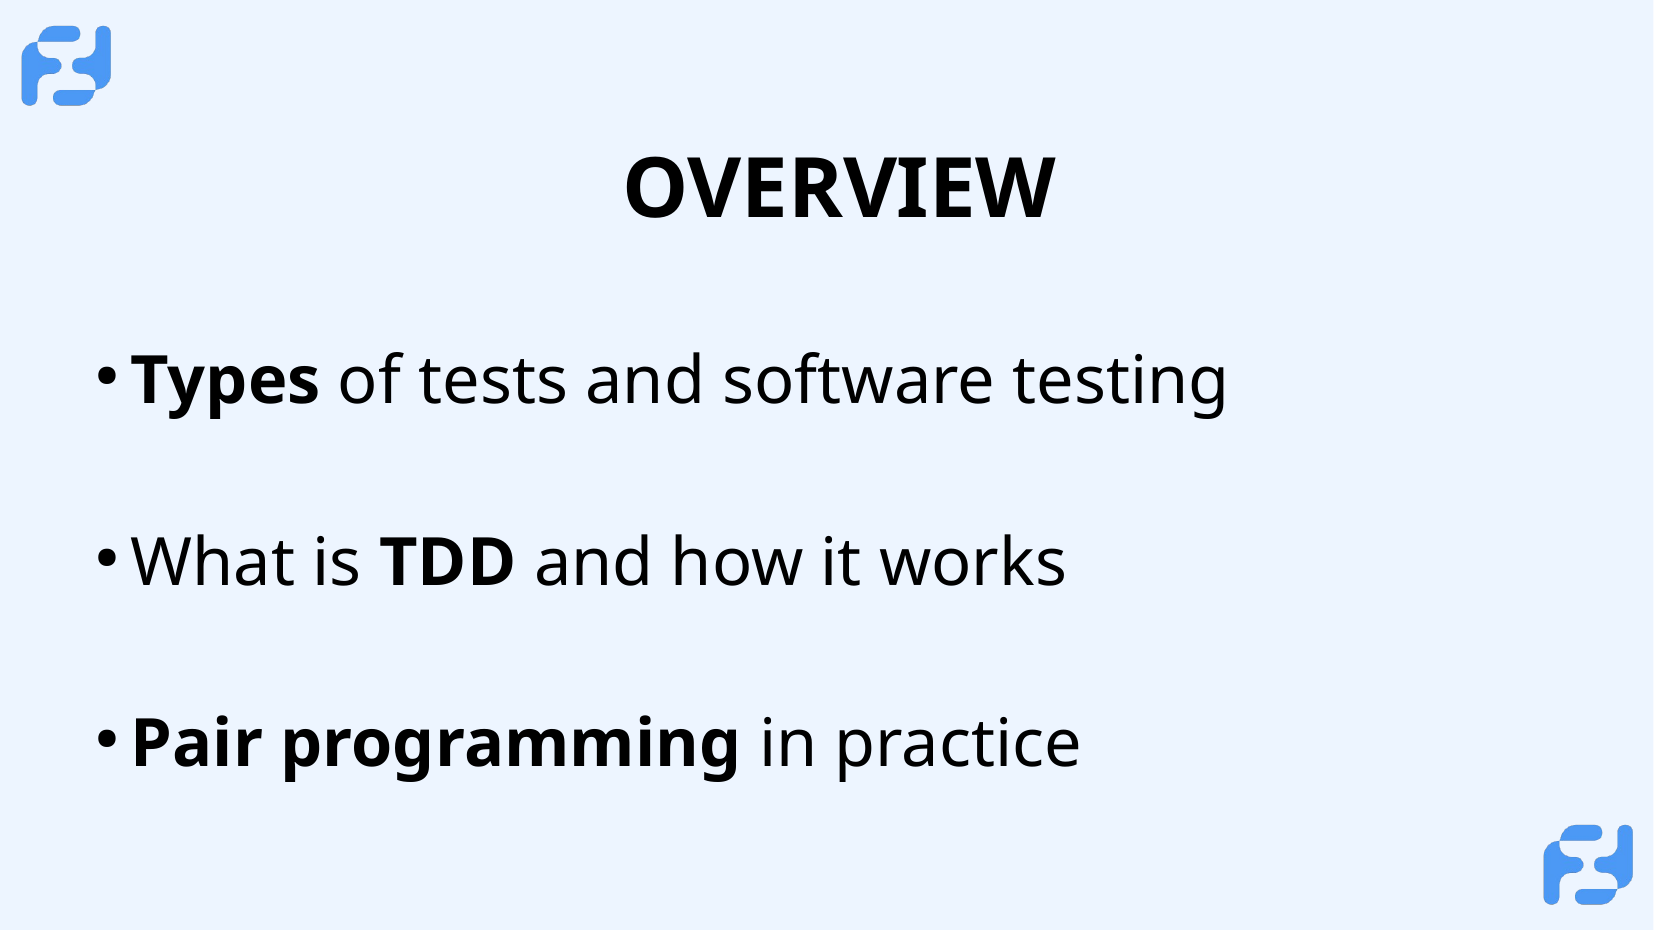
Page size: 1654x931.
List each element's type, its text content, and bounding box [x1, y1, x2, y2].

picture [1522, 798, 1654, 931]
subtitle OVERVIEW Types of tests and software testing What is TDD and how it works Pair programming in practice [95, 97, 1584, 818]
picture [0, 0, 132, 132]
